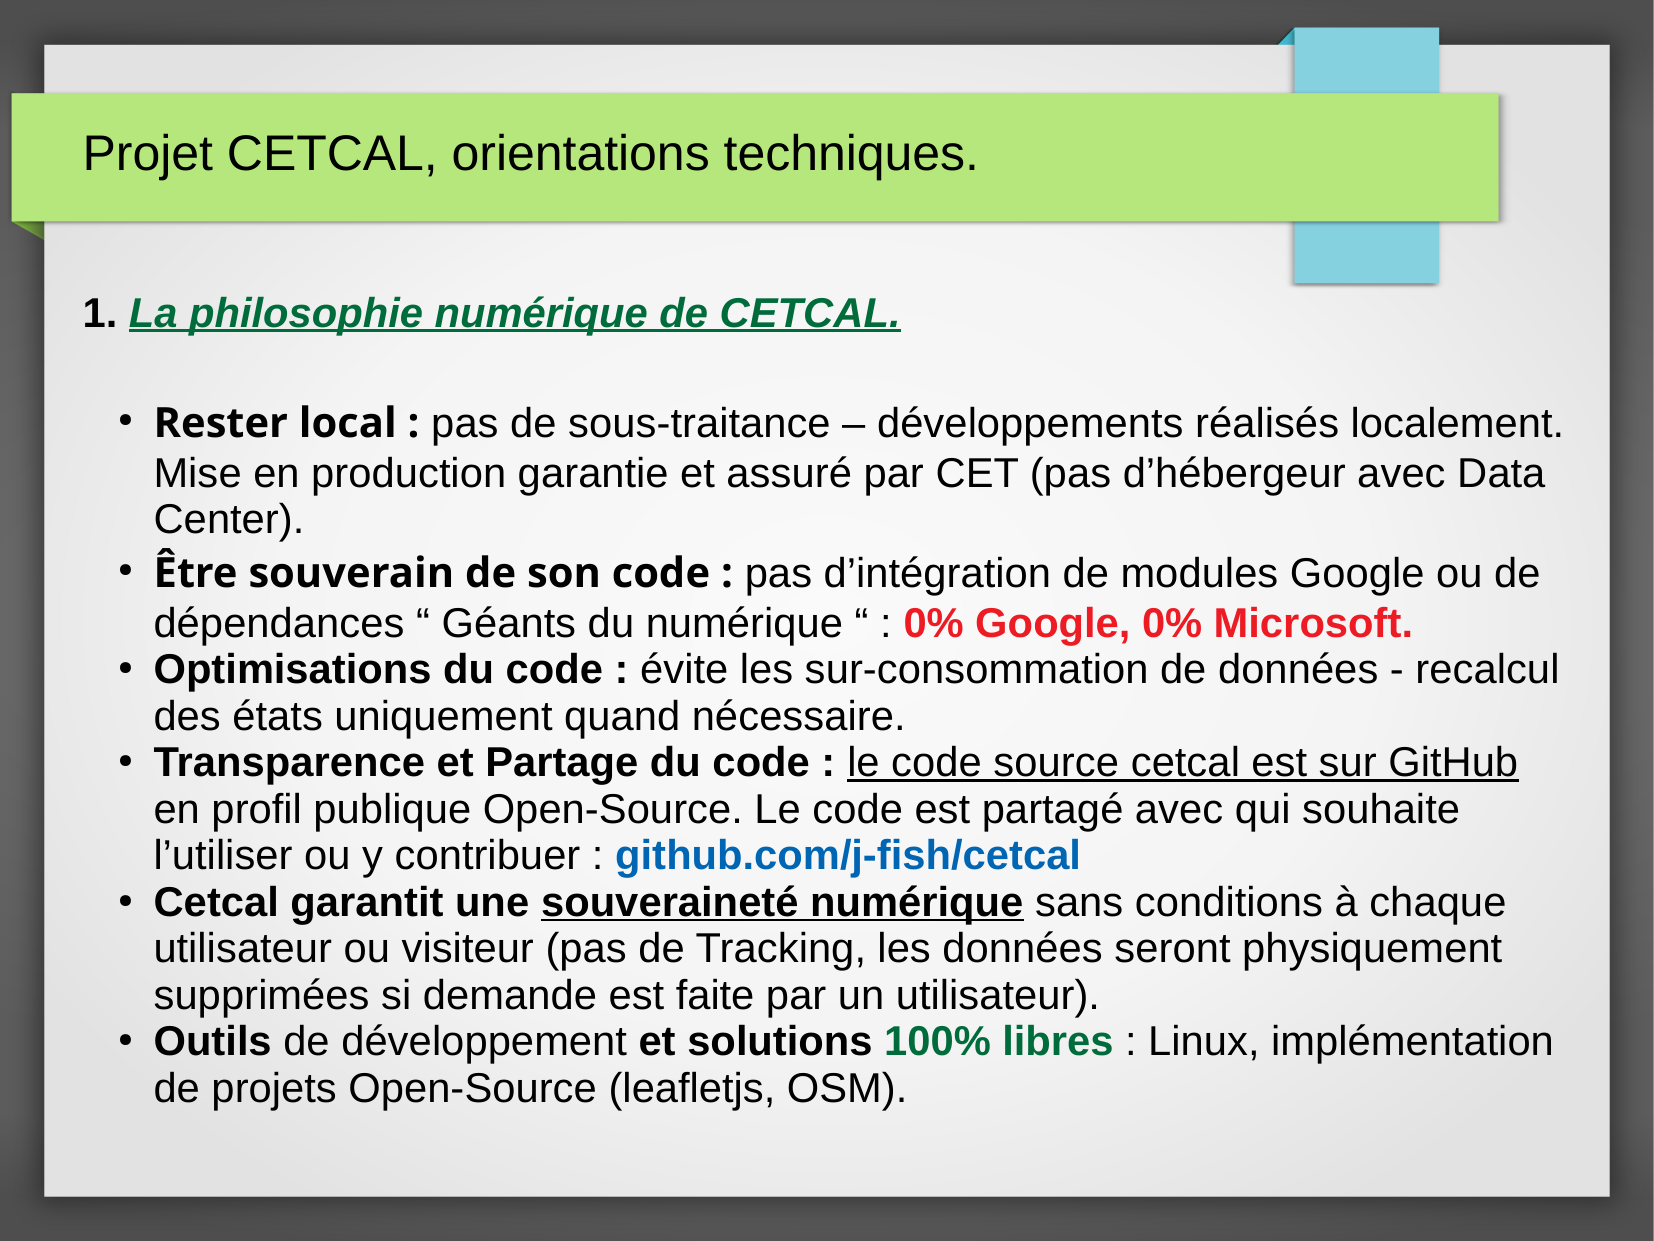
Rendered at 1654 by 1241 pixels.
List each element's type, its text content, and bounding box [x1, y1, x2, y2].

picture [0, 0, 1654, 1241]
subtitle La philosophie numérique de CETCAL. Rester local : pas de sous-traitance – développements réalisés localement. Mise en production garantie et assuré par CET (pas d’hébergeur avec Data Center). Être souverain de son code : pas d’intégration de modules Google ou de dépendances “ Géants du numérique “ : 0% Google, 0% Microsoft. Optimisations du code : évite les sur-consommation de données - recalcul des états uniquement quand nécessaire. Transparence et Partage du code : le code source cetcal est sur GitHub en profil publique Open-Source. Le code est partagé avec qui souhaite l’utiliser ou y contribuer : github.com/j-fish/cetcal Cetcal garantit une souveraineté numérique sans conditions à chaque utilisateur ou visiteur (pas de Tracking, les données seront physiquement supprimées si demande est faite par un utilisateur). Outils de développement et solutions 100% libres : Linux, implémentation de projets Open-Source (leafletjs, OSM). [82, 289, 1571, 1083]
title Projet CETCAL, orientations techniques. [82, 94, 1264, 213]
